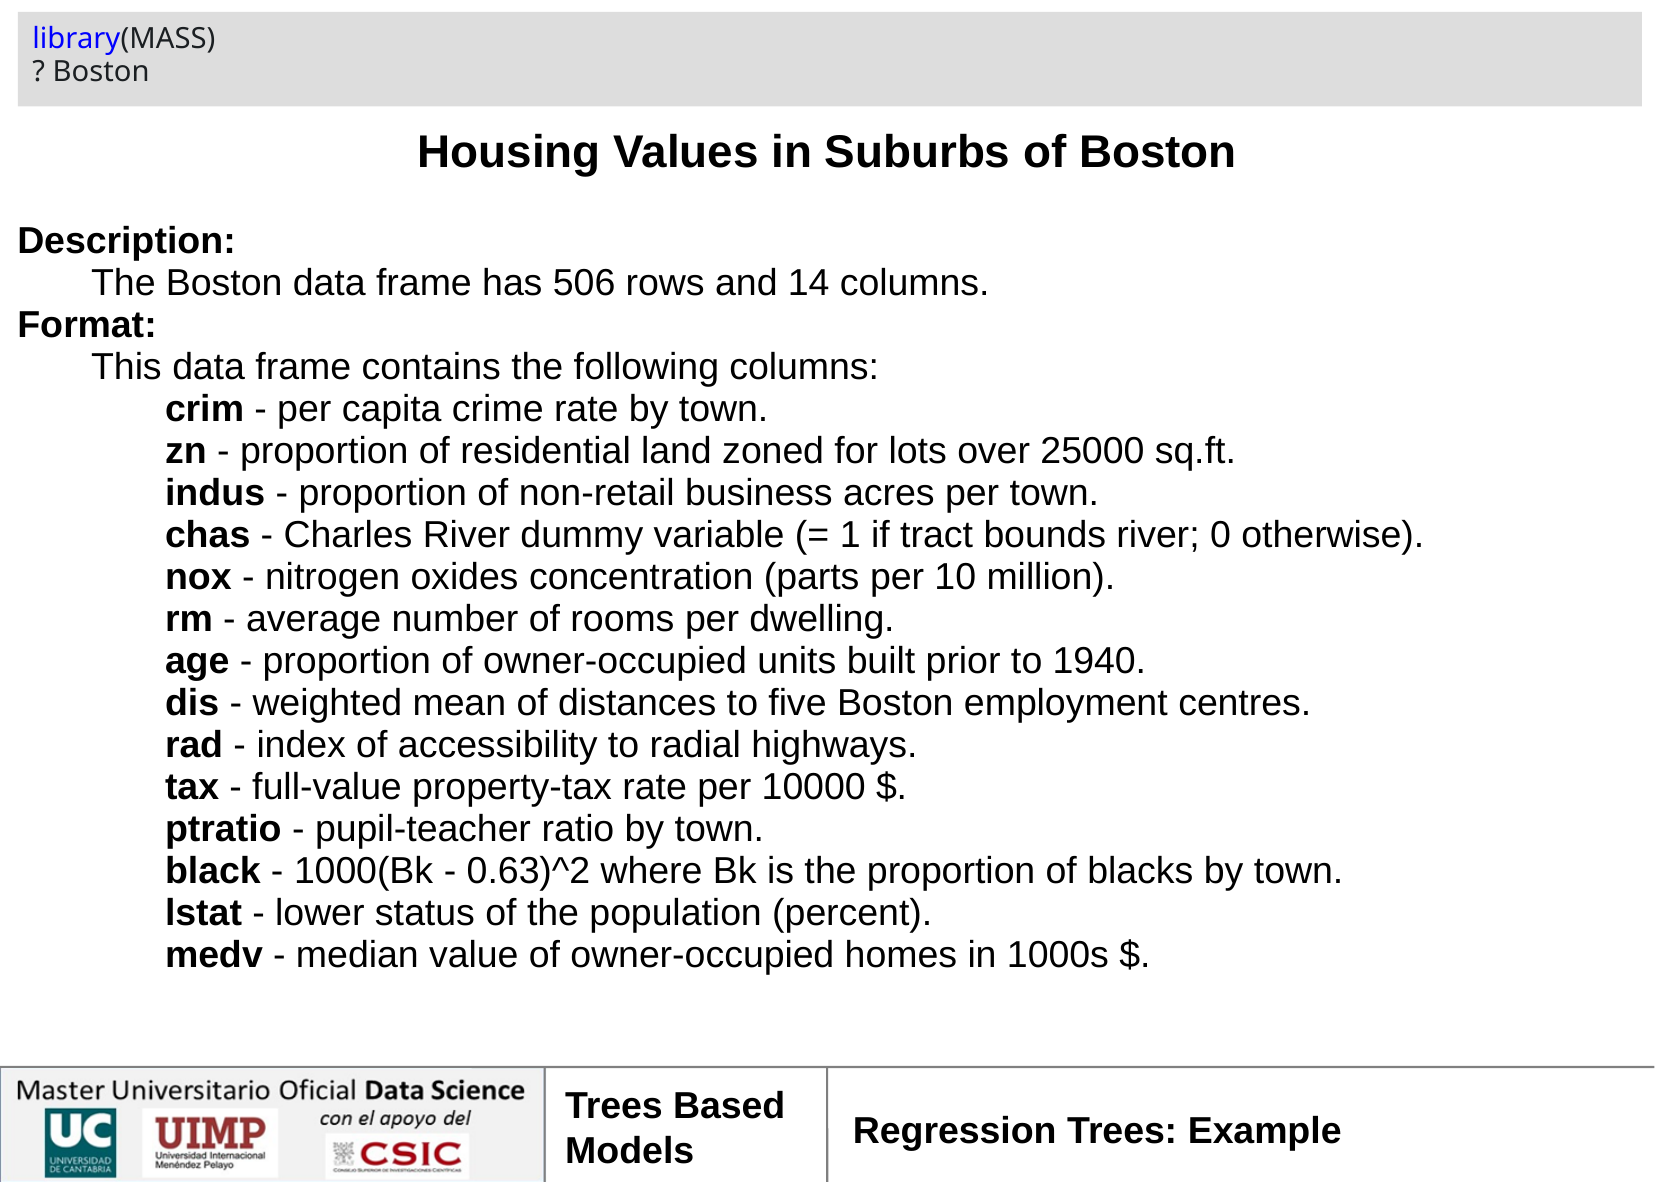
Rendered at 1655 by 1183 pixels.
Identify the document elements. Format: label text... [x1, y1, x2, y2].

text_box Housing Values in Suburbs of Boston Description: The Boston data frame has 506 rows and 14 columns. Format: This data frame contains the following columns: crim - per capita crime rate by town. zn - proportion of residential land zoned for lots over 25000 sq.ft. indus - proportion of non-retail business acres per town. chas - Charles River dummy variable (= 1 if tract bounds river; 0 otherwise). nox - nitrogen oxides concentration (parts per 10 million). rm - average number of rooms per dwelling. age - proportion of owner-occupied units built prior to 1940. dis - weighted mean of distances to five Boston employment centres. rad - index of accessibility to radial highways. tax - full-value property-tax rate per 10000 $. ptratio - pupil-teacher ratio by town. black - 1000(Bk - 0.63)^2 where Bk is the proportion of blacks by town. lstat - lower status of the population (percent). medv - median value of owner-occupied homes in 1000s $. [2, 119, 1653, 983]
text_box library(MASS) ? Boston [17, 11, 1642, 107]
text_box Regression Trees: Example [838, 1098, 1359, 1151]
picture [546, 1069, 550, 1182]
picture [0, 1068, 543, 1182]
